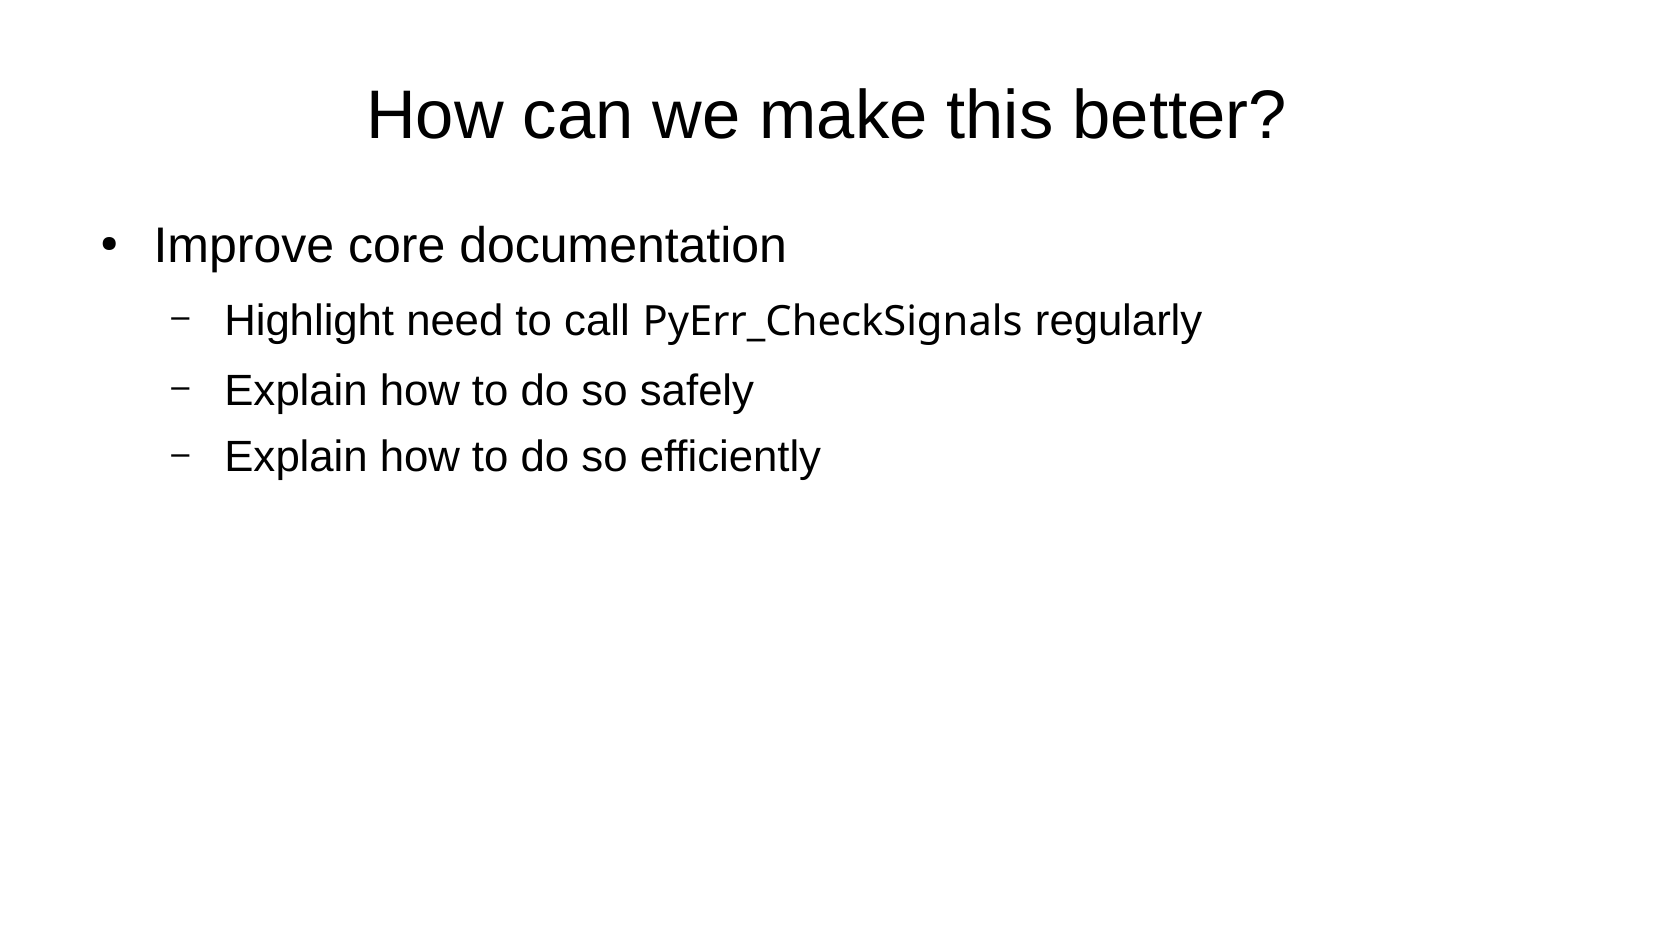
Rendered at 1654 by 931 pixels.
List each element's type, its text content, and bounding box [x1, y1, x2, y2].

title How can we make this better? [82, 37, 1571, 193]
list Improve core documentation Highlight need to call PyErr_CheckSignals regularly Explain how to do so safely Explain how to do so efficiently [82, 217, 1571, 758]
